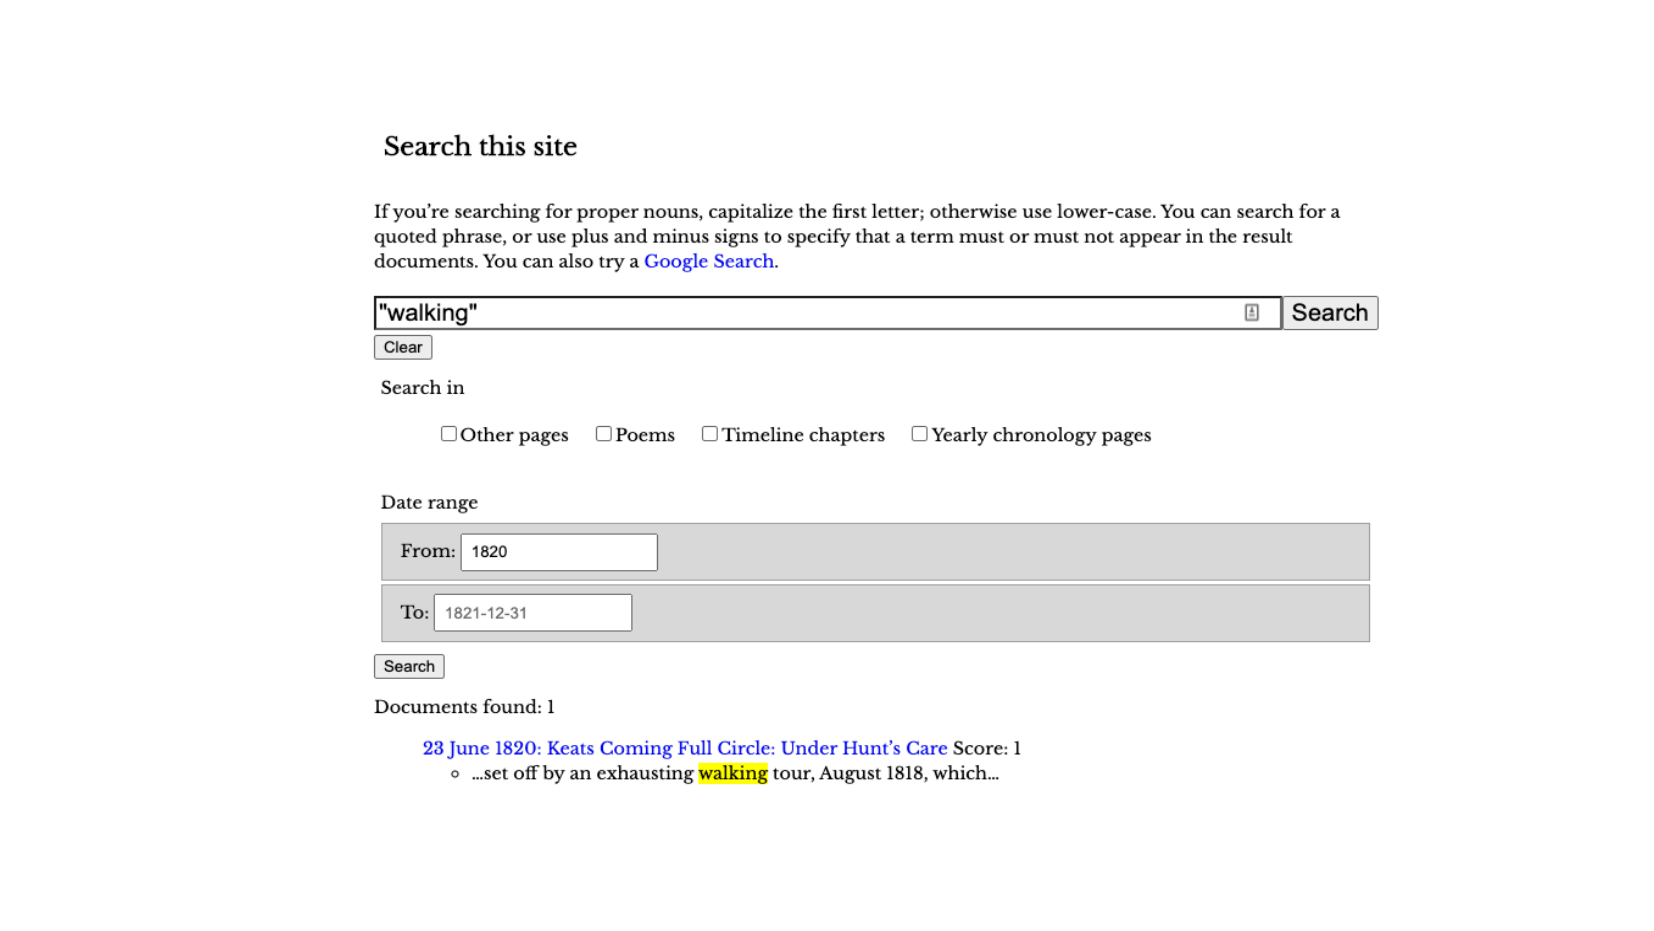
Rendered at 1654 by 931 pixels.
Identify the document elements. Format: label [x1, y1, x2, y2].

picture [307, 82, 1441, 875]
